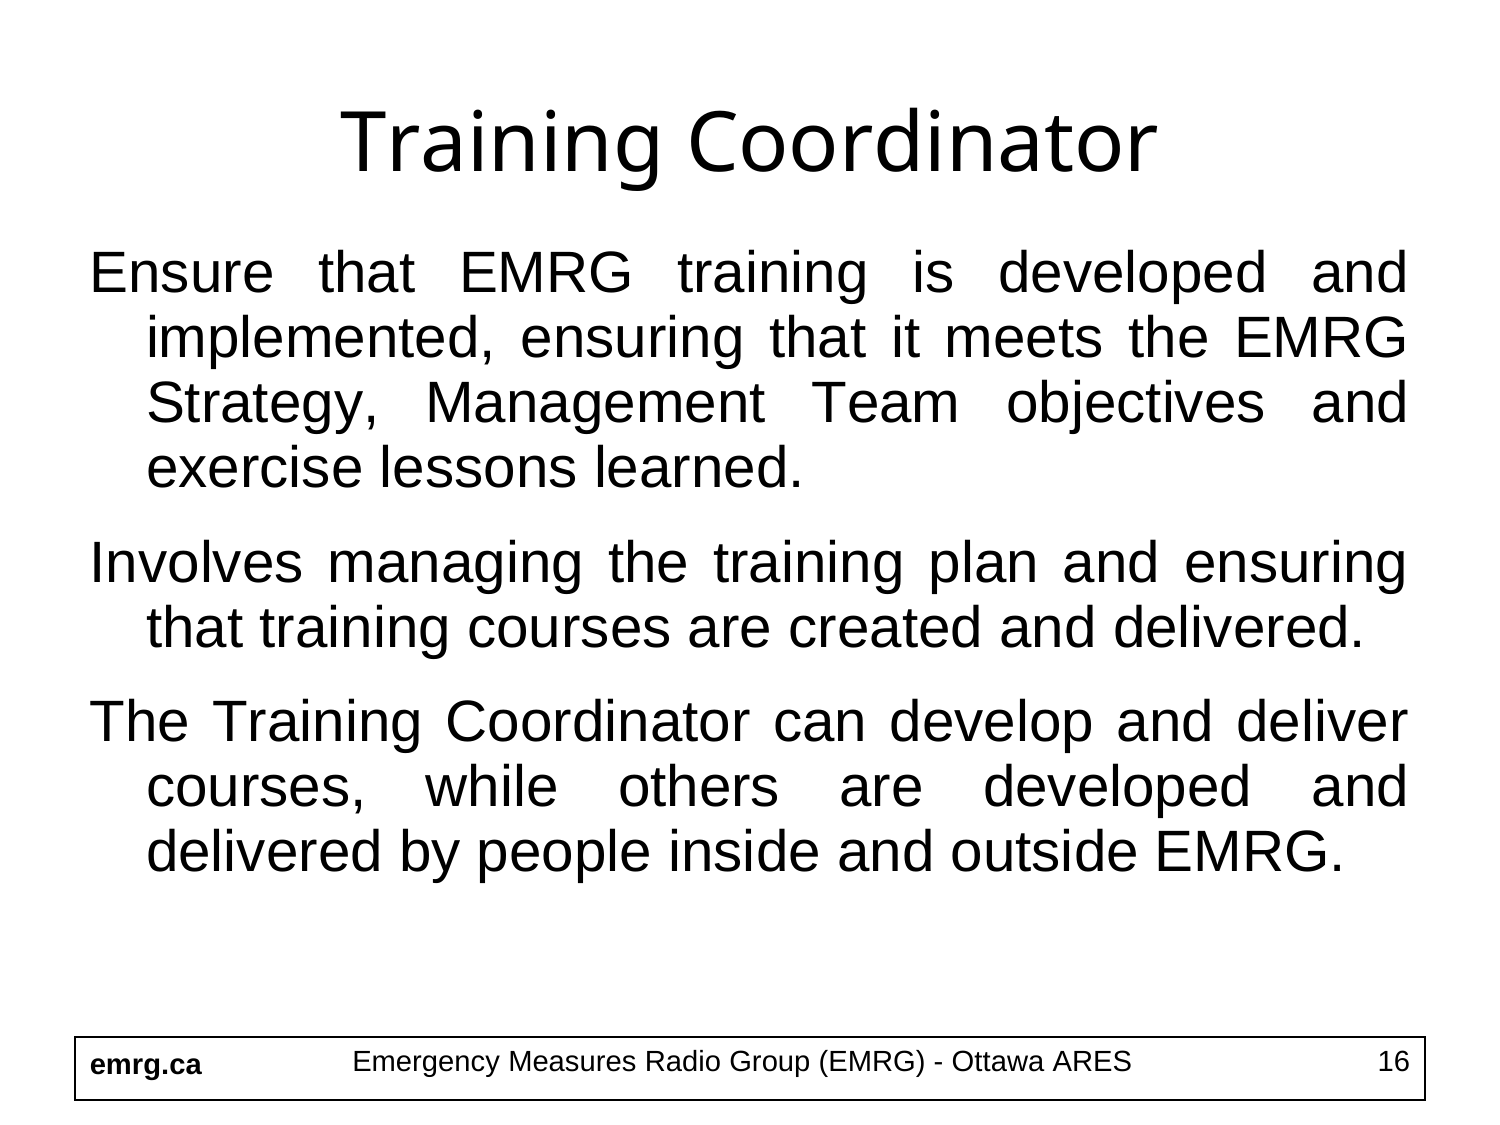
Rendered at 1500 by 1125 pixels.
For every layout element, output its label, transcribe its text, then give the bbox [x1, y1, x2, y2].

list Ensure that EMRG training is developed and implemented, ensuring that it meets the EMRG Strategy, Management Team objectives and exercise lessons learned. Involves managing the training plan and ensuring that training courses are created and delivered. The Training Coordinator can develop and deliver courses, while others are developed and delivered by people inside and outside EMRG. [75, 232, 1426, 1106]
title Training Coordinator [75, 45, 1426, 232]
